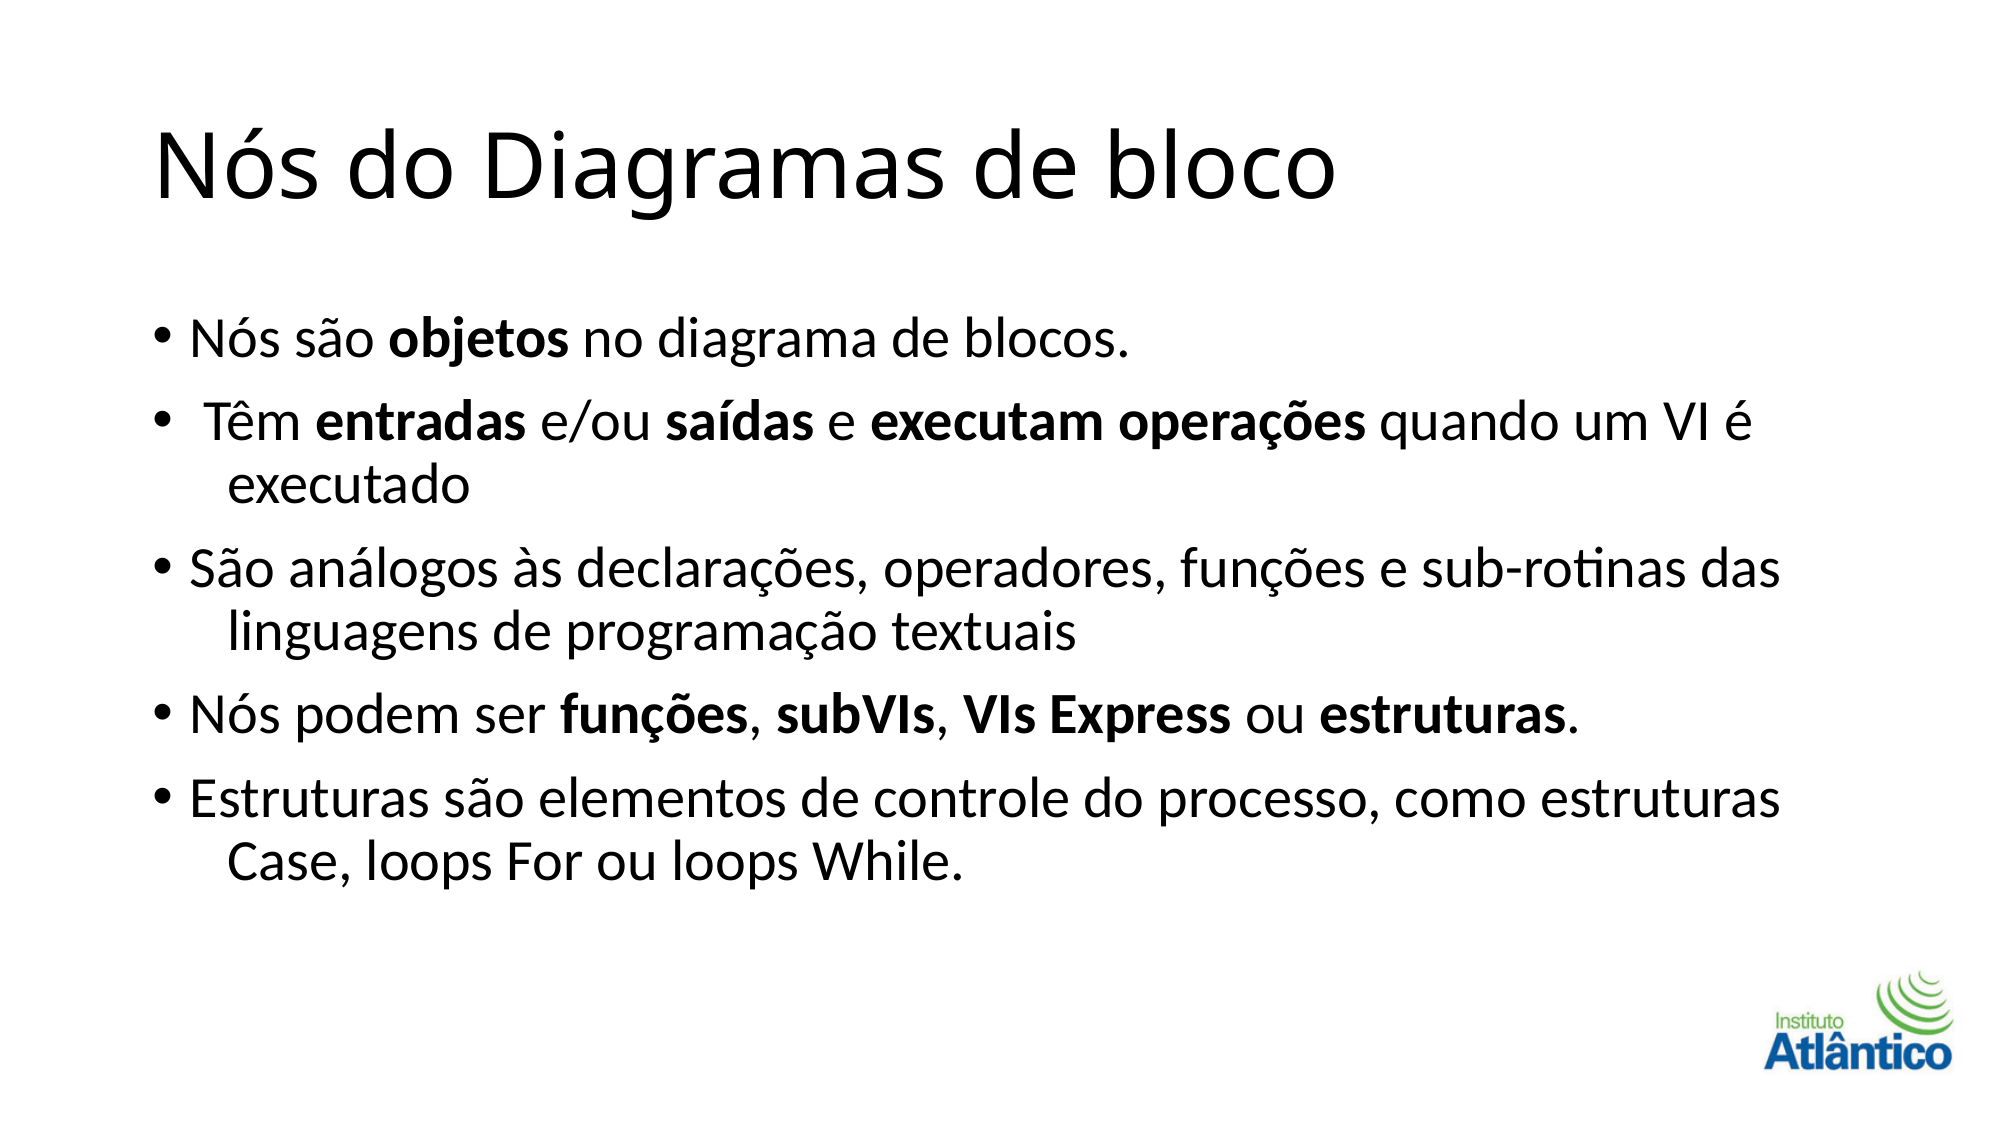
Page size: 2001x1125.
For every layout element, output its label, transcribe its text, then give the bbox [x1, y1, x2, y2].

title Nós do Diagramas de bloco [137, 59, 1863, 278]
picture [1717, 930, 2000, 1120]
list Nós são objetos no diagrama de blocos. Têm entradas e/ou saídas e executam operações quando um VI é executado São análogos às declarações, operadores, funções e sub-rotinas das linguagens de programação textuais Nós podem ser funções, subVIs, VIs Express ou estruturas. Estruturas são elementos de controle do processo, como estruturas Case, loops For ou loops While. [137, 299, 1863, 1014]
